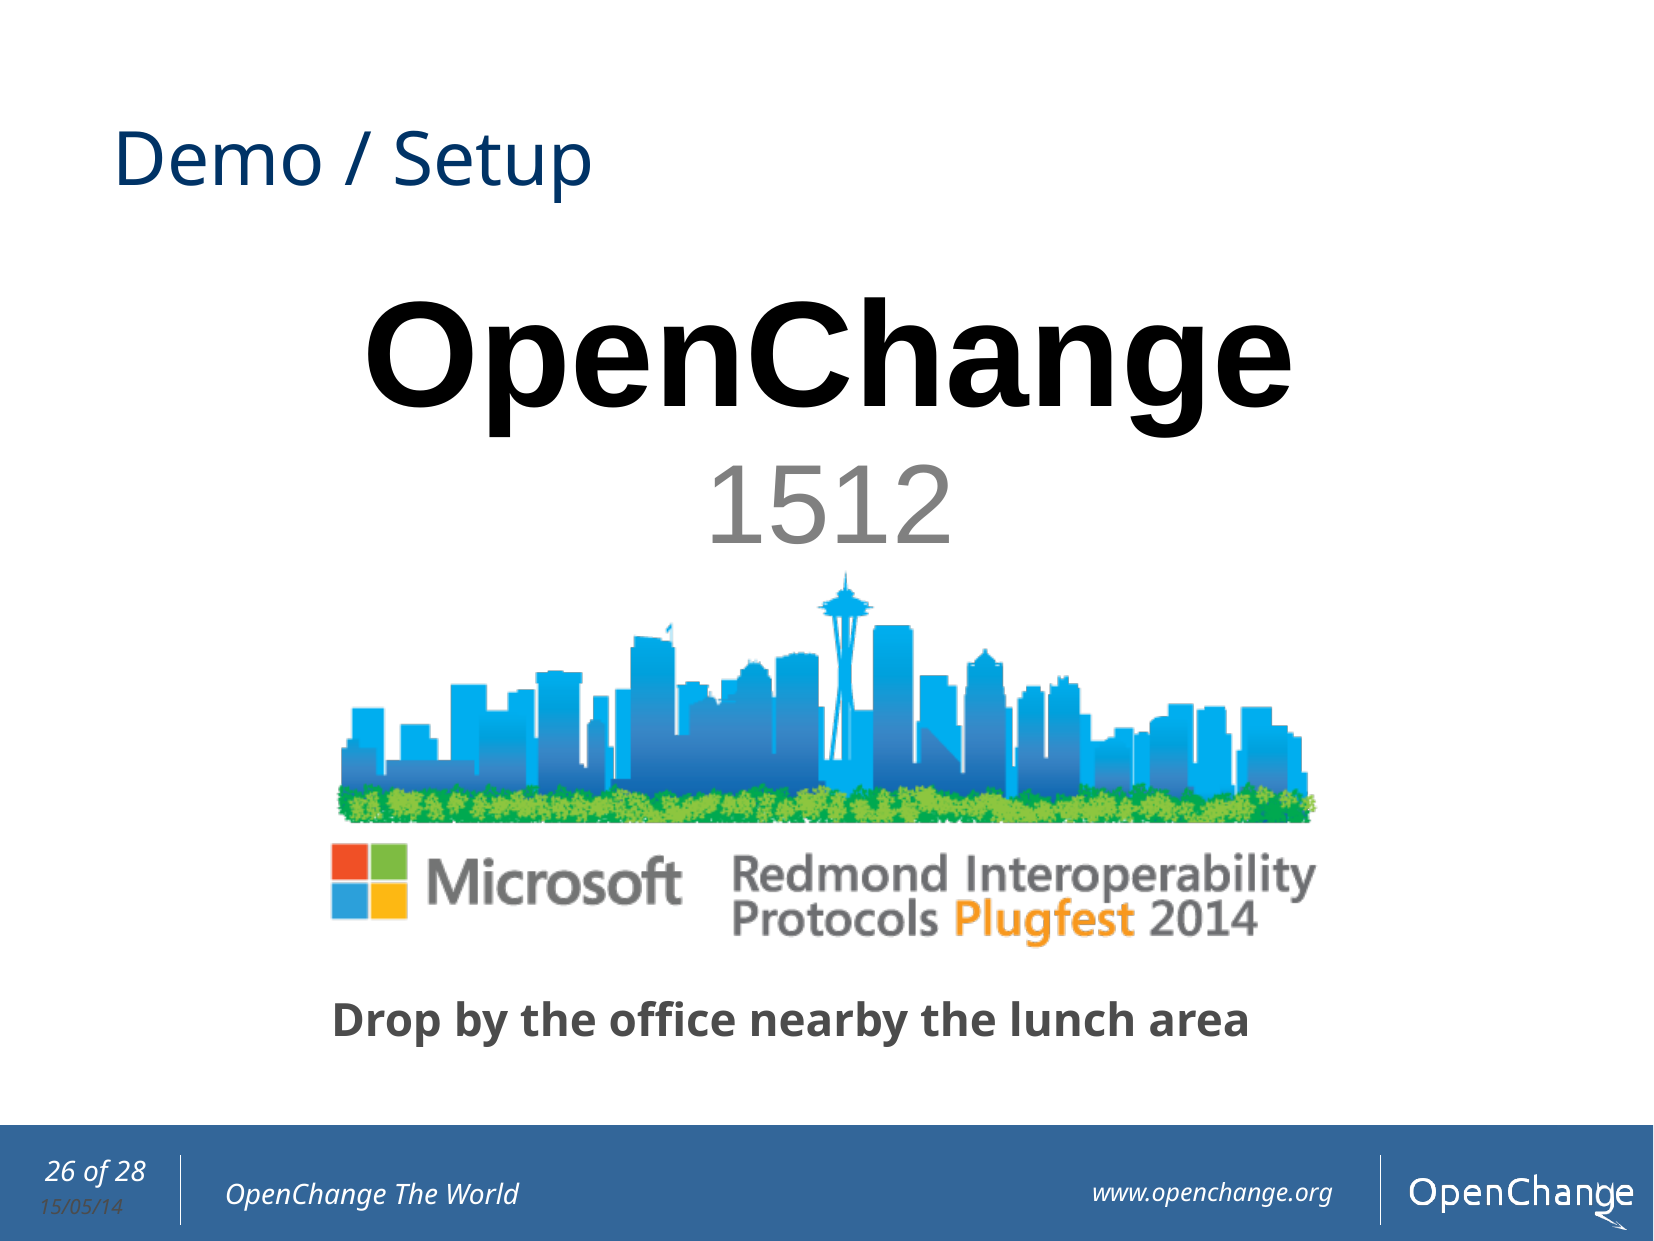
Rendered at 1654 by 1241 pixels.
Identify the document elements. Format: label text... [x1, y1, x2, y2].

list Drop by the office nearby the lunch area [260, 987, 1521, 1060]
text_box 1512 [689, 434, 1289, 566]
picture [76, 566, 1577, 958]
title Demo / Setup [112, 105, 1523, 208]
text_box OpenChange [348, 263, 1408, 447]
picture [1407, 1167, 1654, 1230]
